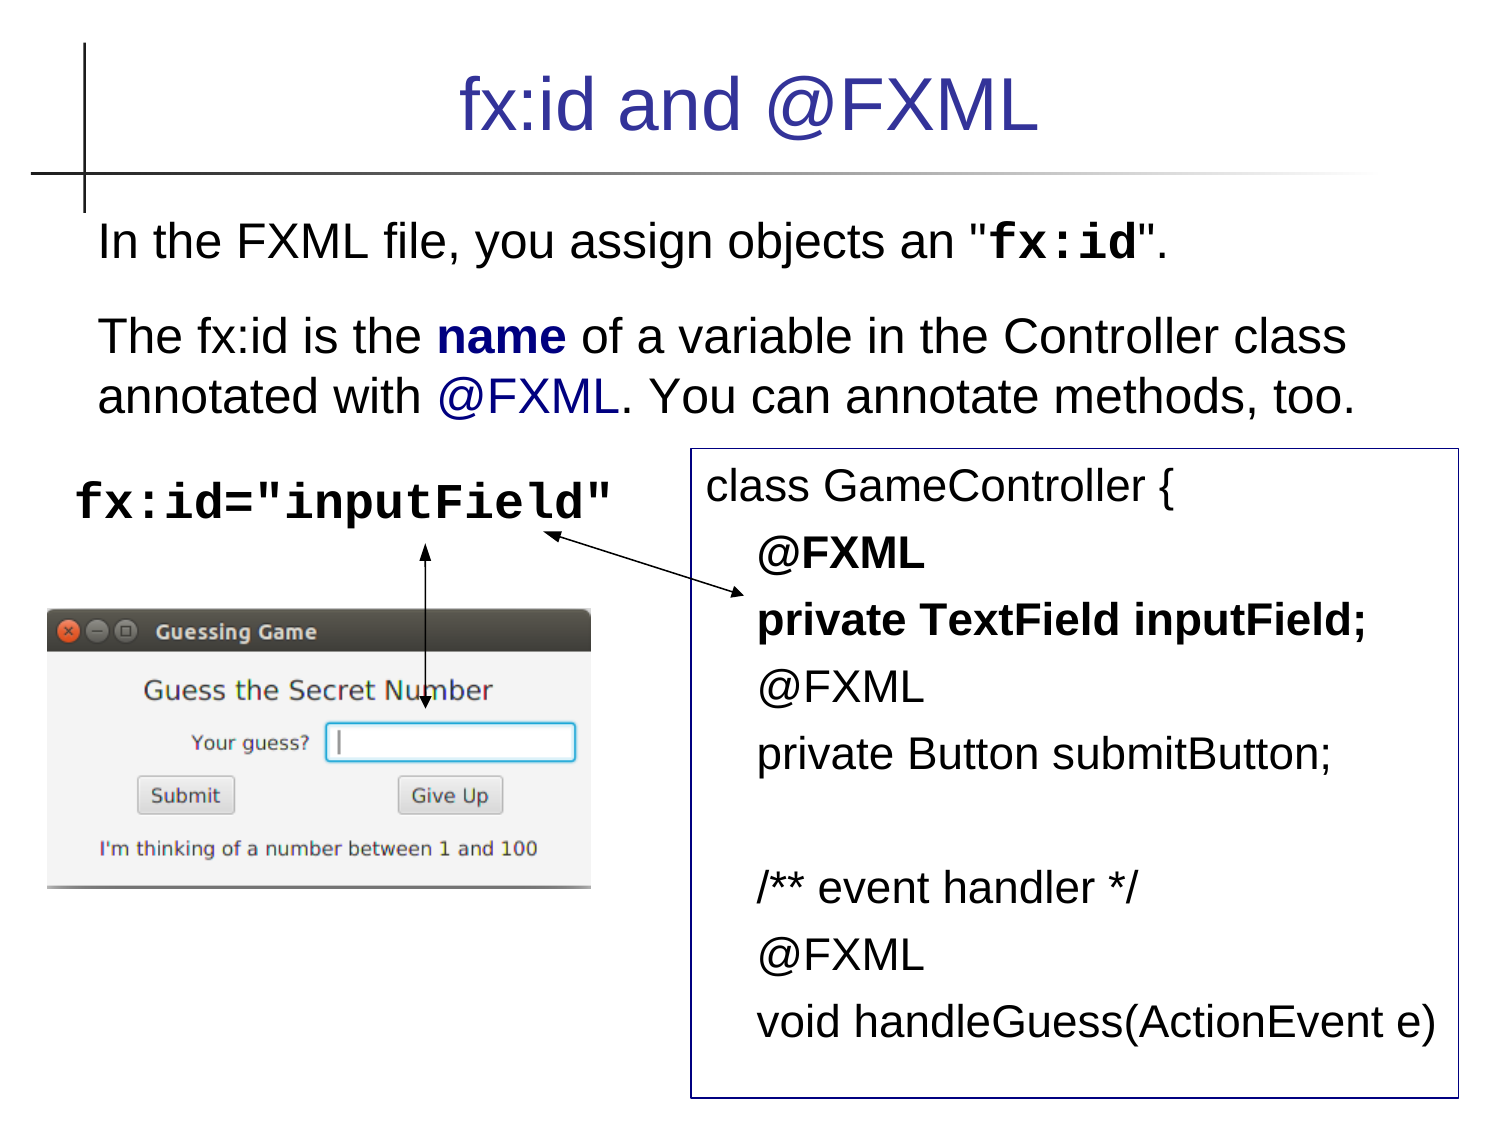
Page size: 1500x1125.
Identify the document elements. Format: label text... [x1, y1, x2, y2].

list In the FXML file, you assign objects an "fx:id". The fx:id is the name of a variable in the Controller class annotated with @FXML. You can annotate methods, too. [82, 200, 1441, 460]
title fx:id and @FXML [100, 35, 1400, 166]
text_box fx:id="inputField" [59, 460, 745, 556]
picture [47, 608, 591, 889]
text_box class GameController { @FXML private TextField inputField; @FXML private Button submitButton; /** event handler */ @FXML void handleGuess(ActionEvent e) [690, 448, 1459, 1098]
